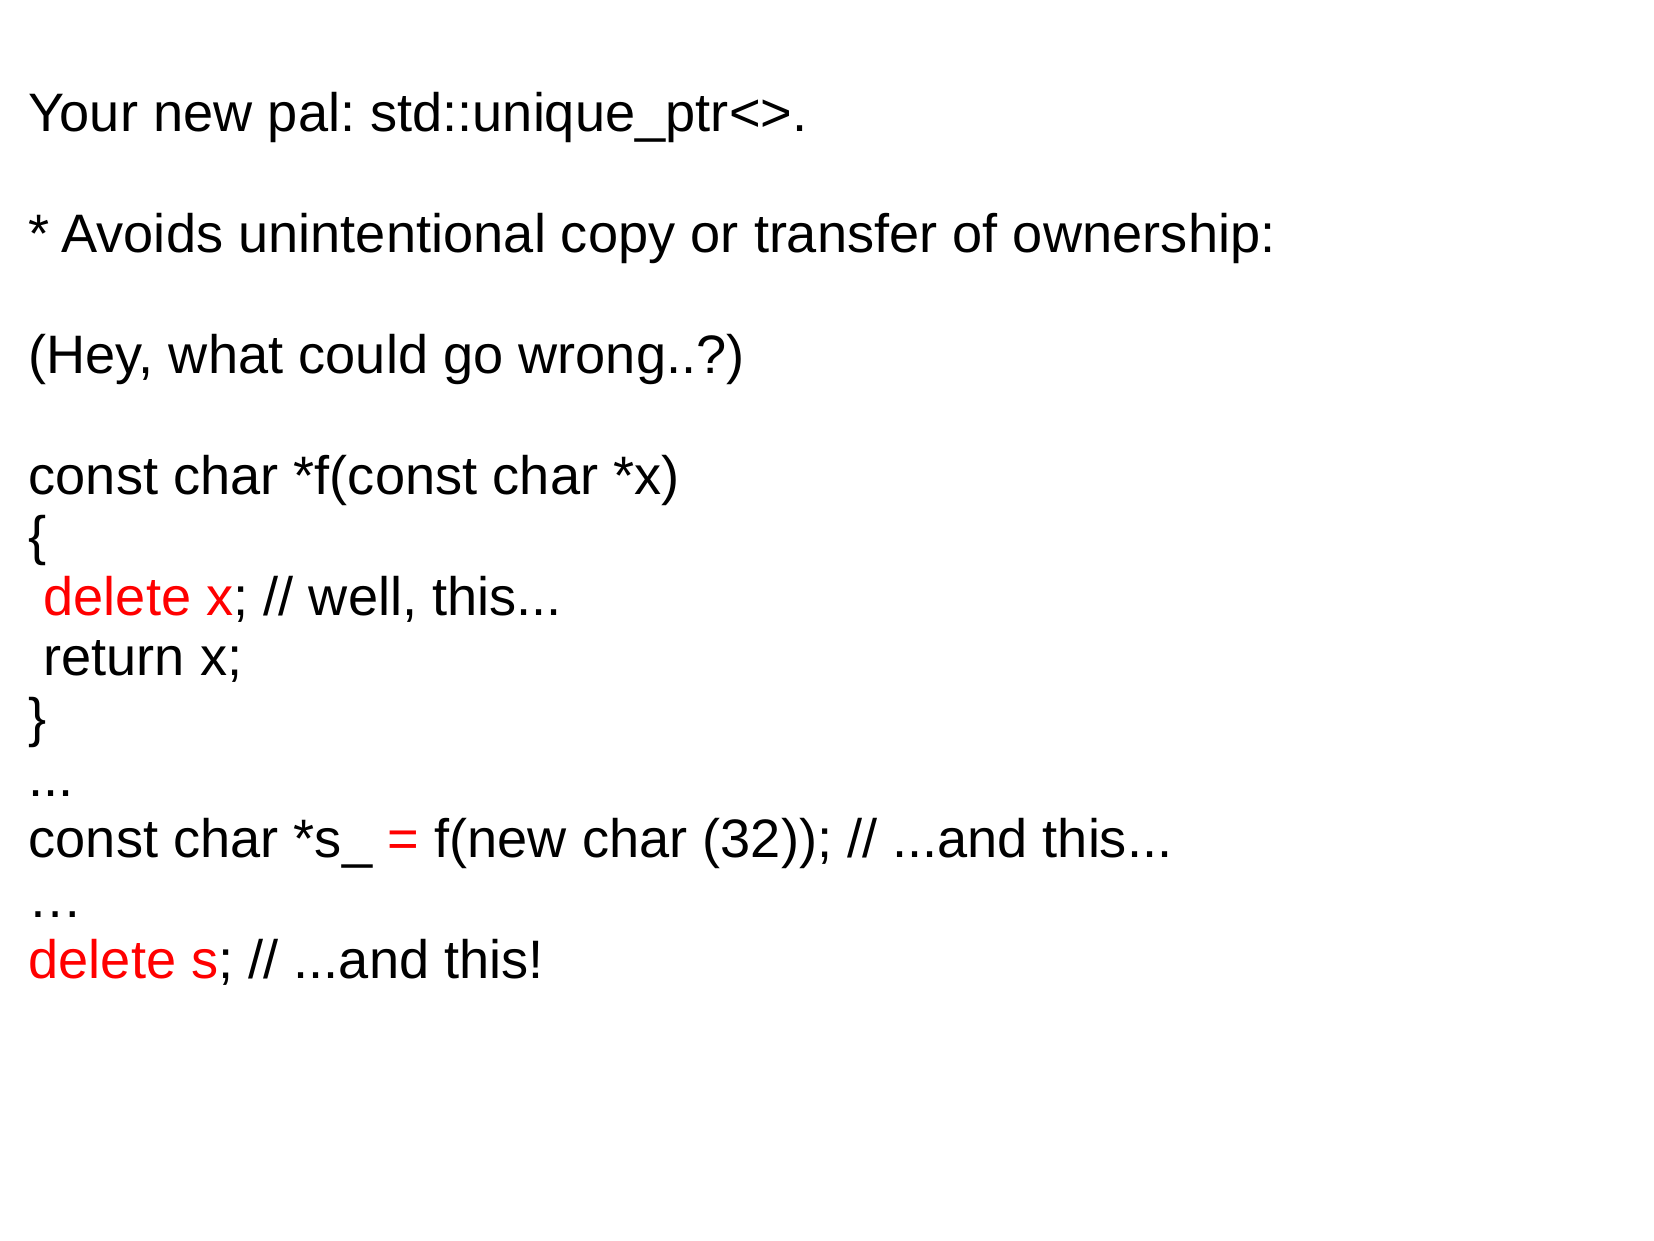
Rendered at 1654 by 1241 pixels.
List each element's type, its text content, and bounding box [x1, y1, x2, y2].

text_box Your new pal: std::unique_ptr<>. * Avoids unintentional copy or transfer of ownership: (Hey, what could go wrong..?) const char *f(const char *x) { delete x; // well, this... return x; } ... const char *s_ = f(new char (32)); // ...and this... … delete s; // ...and this! [13, 74, 1293, 998]
